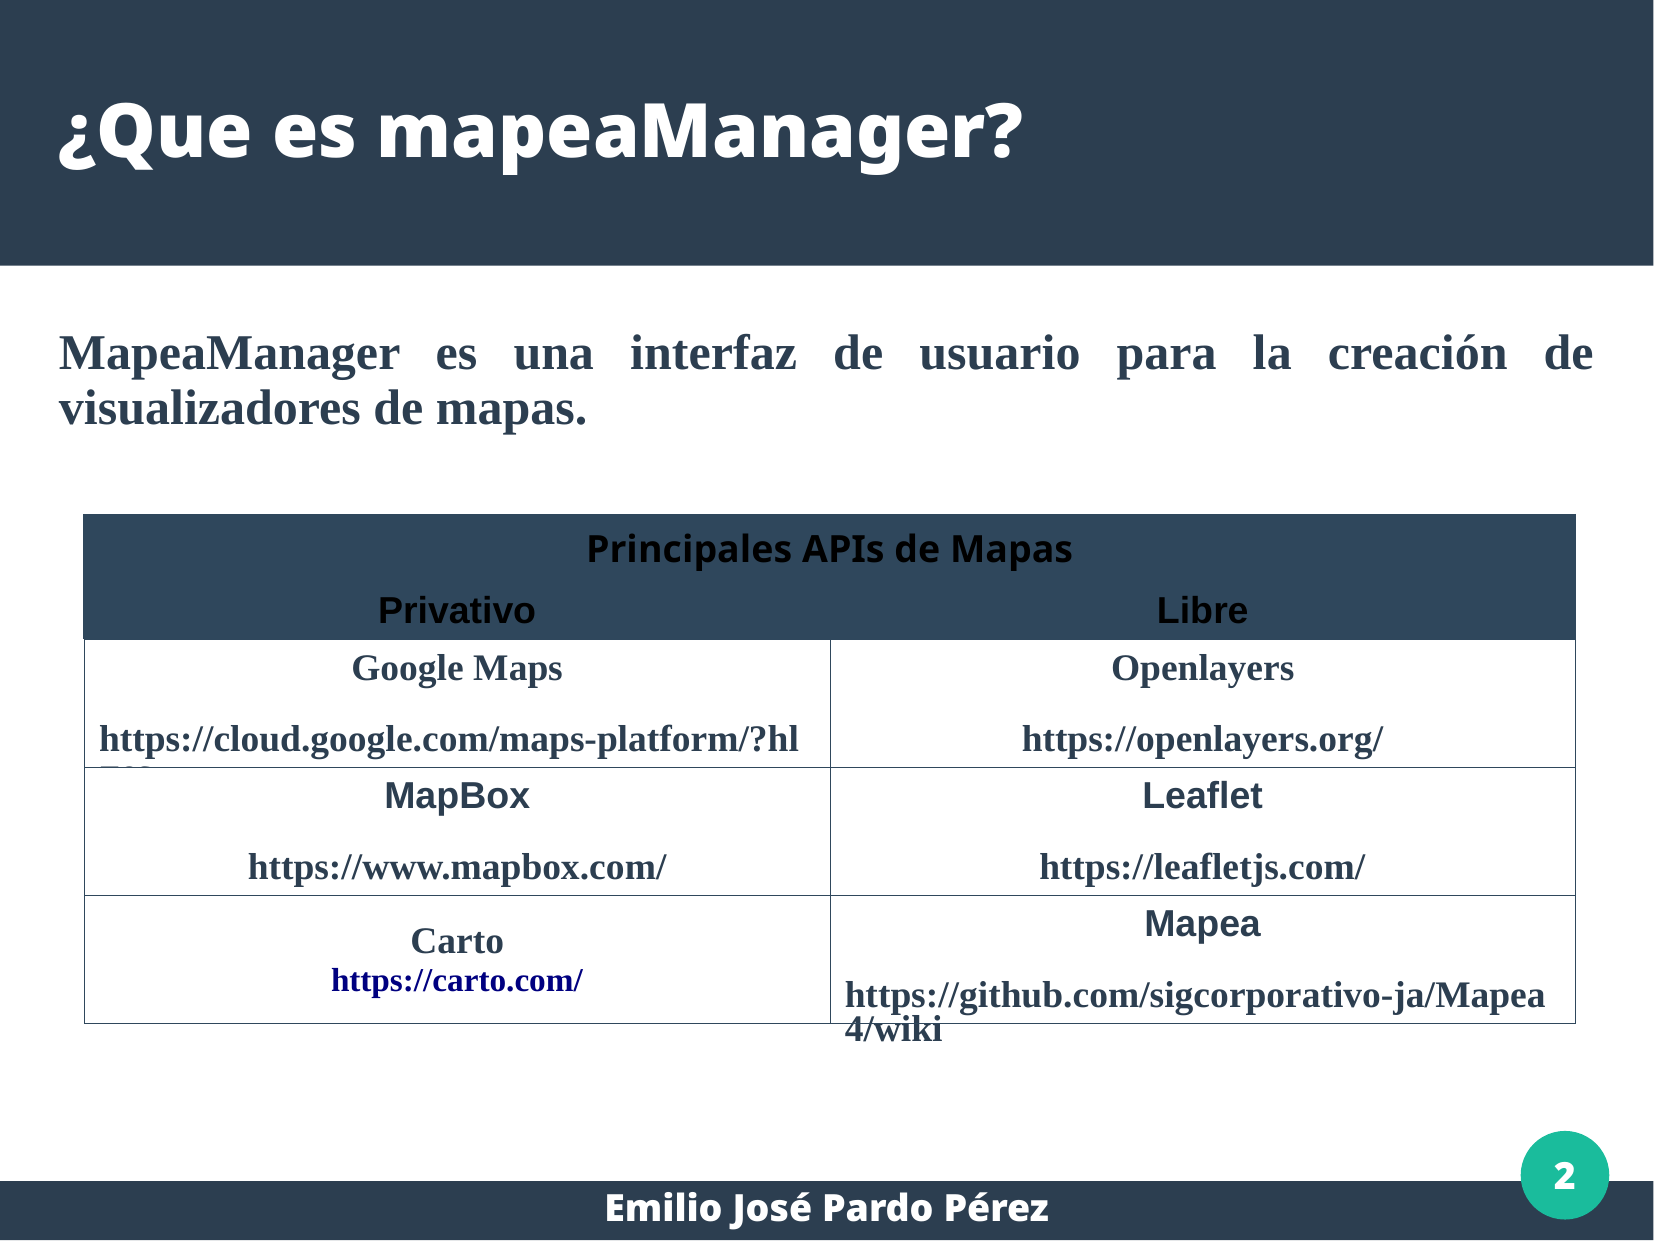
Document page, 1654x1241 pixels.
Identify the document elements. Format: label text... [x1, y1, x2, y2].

table_cell Google Maps https://cloud.google.com/maps-platform/?hl=es [85, 640, 830, 767]
table_cell Libre [831, 582, 1574, 639]
table_cell Leaflet https://leafletjs.com/ [831, 768, 1575, 895]
table_header Principales APIs de Mapas [85, 516, 1574, 580]
table_cell Carto https://carto.com/ [85, 896, 830, 1023]
table_cell Privativo [85, 582, 829, 639]
list MapeaManager es una interfaz de usuario para la creación de visualizadores de mapas. [59, 324, 1595, 1152]
title ¿Que es mapeaManager? [59, 49, 1595, 207]
table_cell Mapea https://github.com/sigcorporativo-ja/Mapea4/wiki [831, 896, 1575, 1023]
table_cell Openlayers https://openlayers.org/ [831, 640, 1575, 767]
table_cell MapBox https://www.mapbox.com/ [85, 768, 830, 895]
